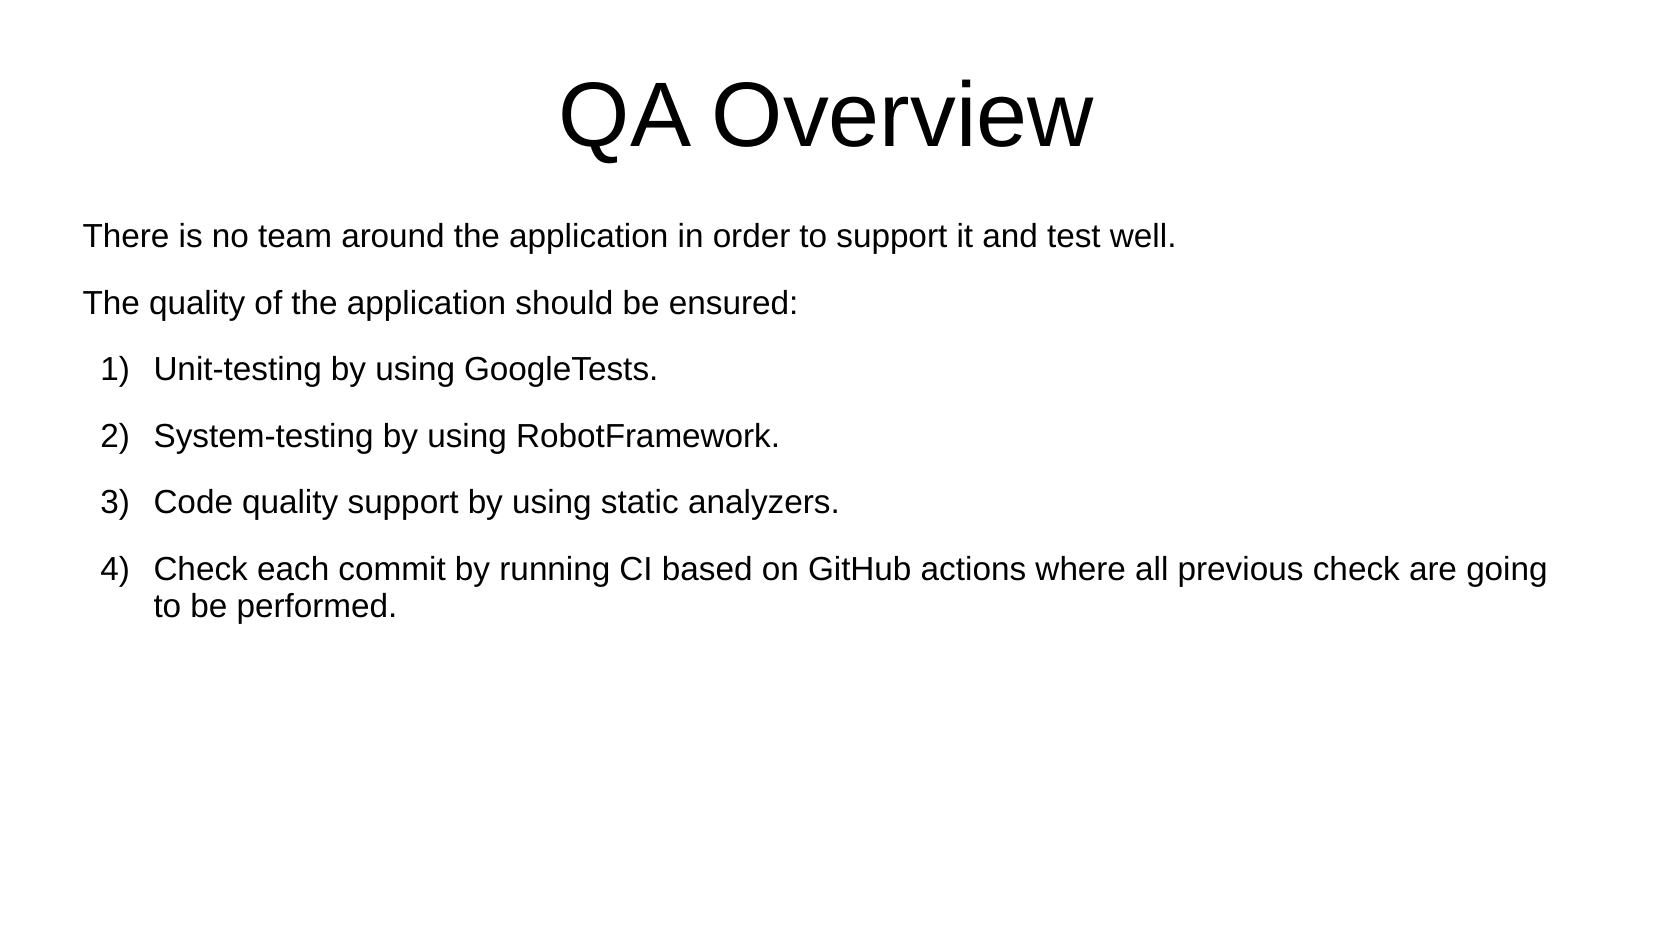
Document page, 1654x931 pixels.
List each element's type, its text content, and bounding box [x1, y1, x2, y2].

list There is no team around the application in order to support it and test well. The quality of the application should be ensured: Unit-testing by using GoogleTests. System-testing by using RobotFramework. Code quality support by using static analyzers. Check each commit by running CI based on GitHub actions where all previous check are going to be performed. [82, 217, 1571, 758]
title QA Overview [82, 37, 1571, 193]
